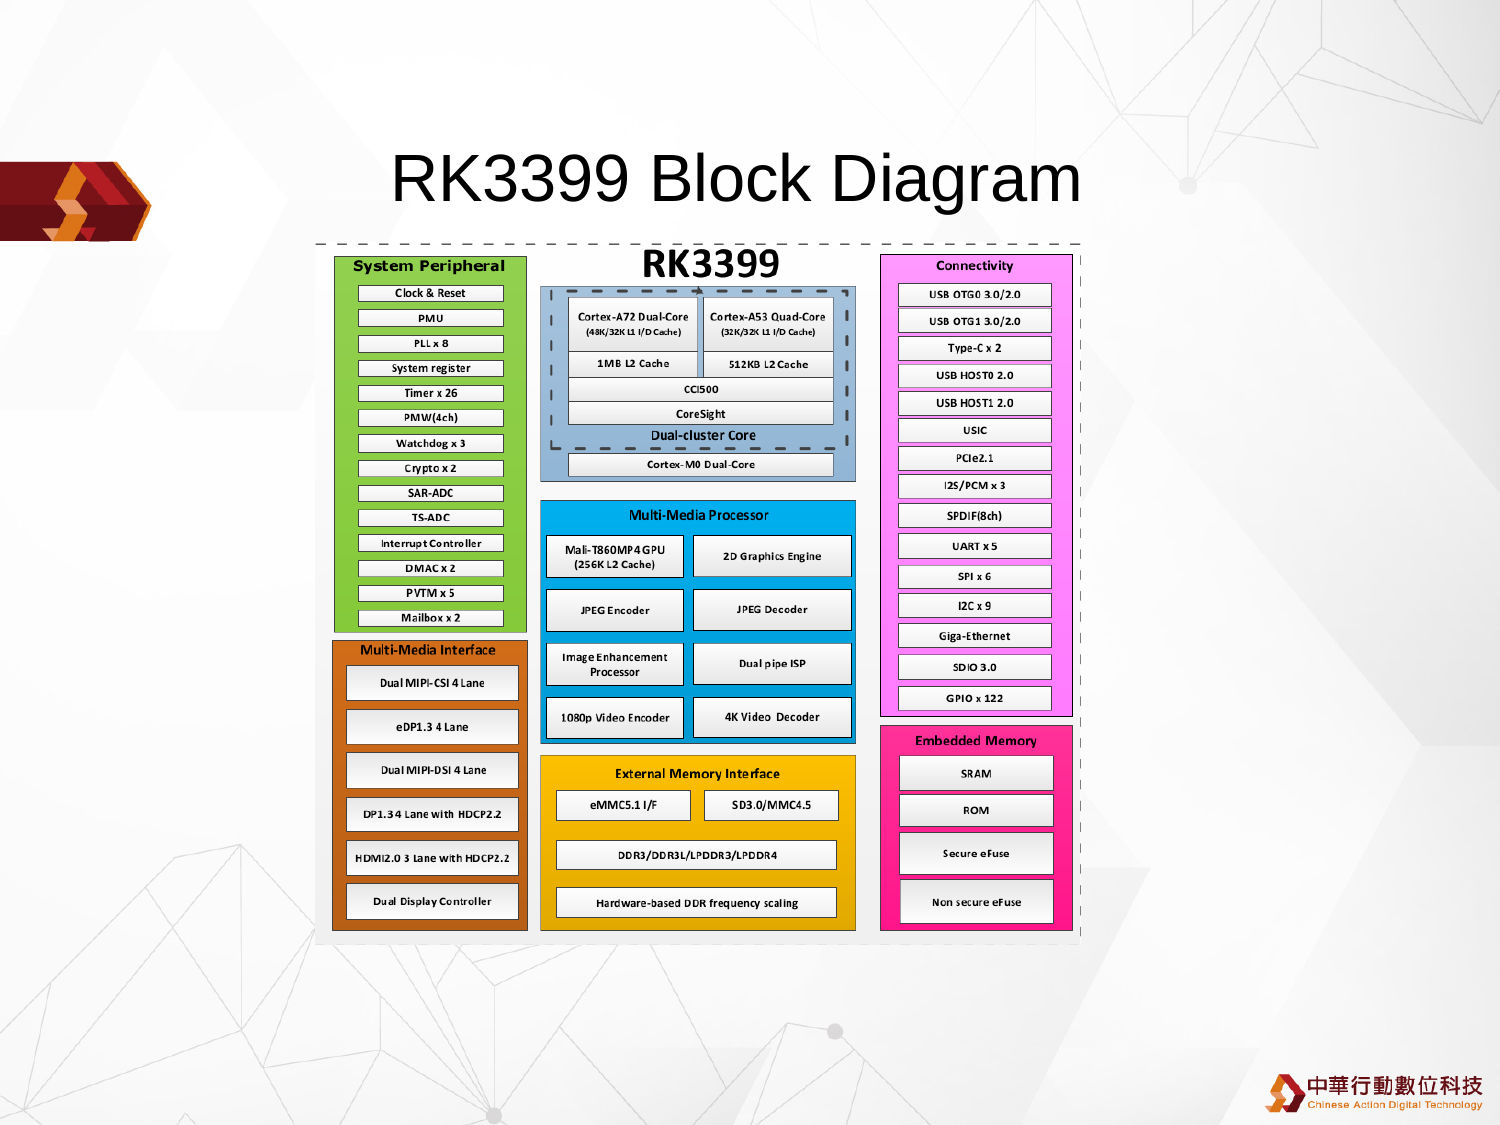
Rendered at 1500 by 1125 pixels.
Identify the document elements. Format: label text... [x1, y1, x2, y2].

picture [0, 0, 1500, 1125]
title RK3399 Block Diagram [107, 101, 1367, 255]
